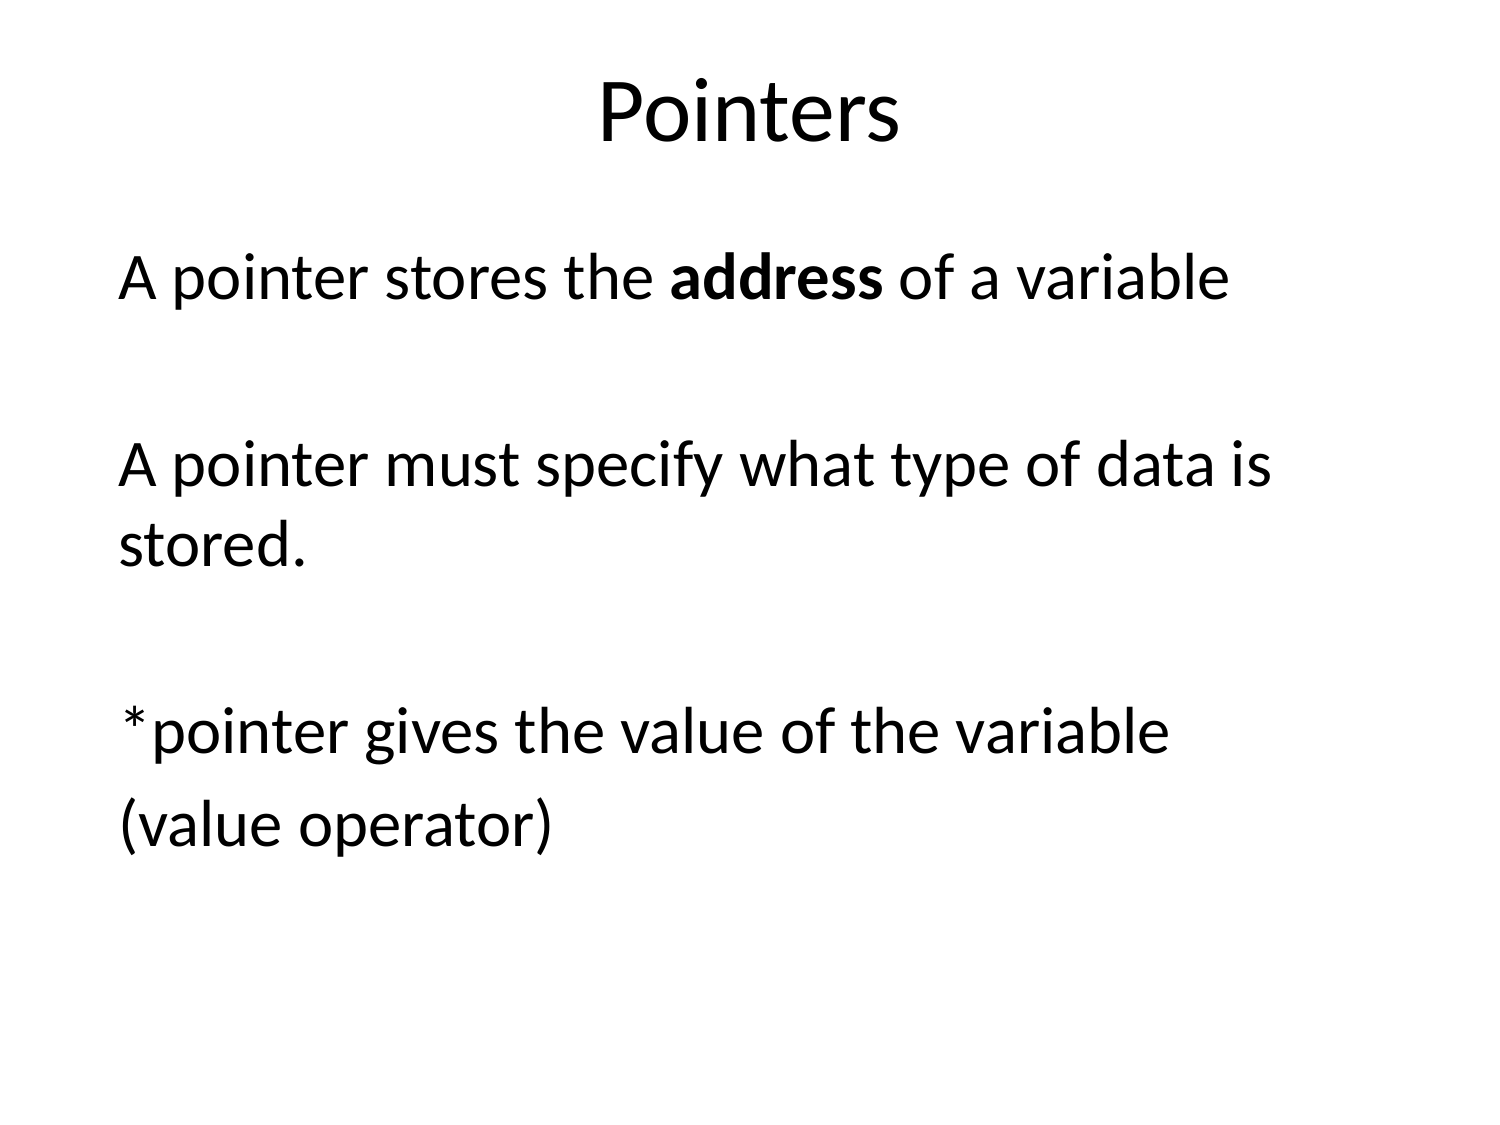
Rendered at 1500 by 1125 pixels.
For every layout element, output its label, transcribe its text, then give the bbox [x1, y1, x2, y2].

title Pointers [75, 10, 1425, 199]
list A pointer stores the address of a variable A pointer must specify what type of data is stored. *pointer gives the value of the variable (value operator) [103, 225, 1320, 1091]
